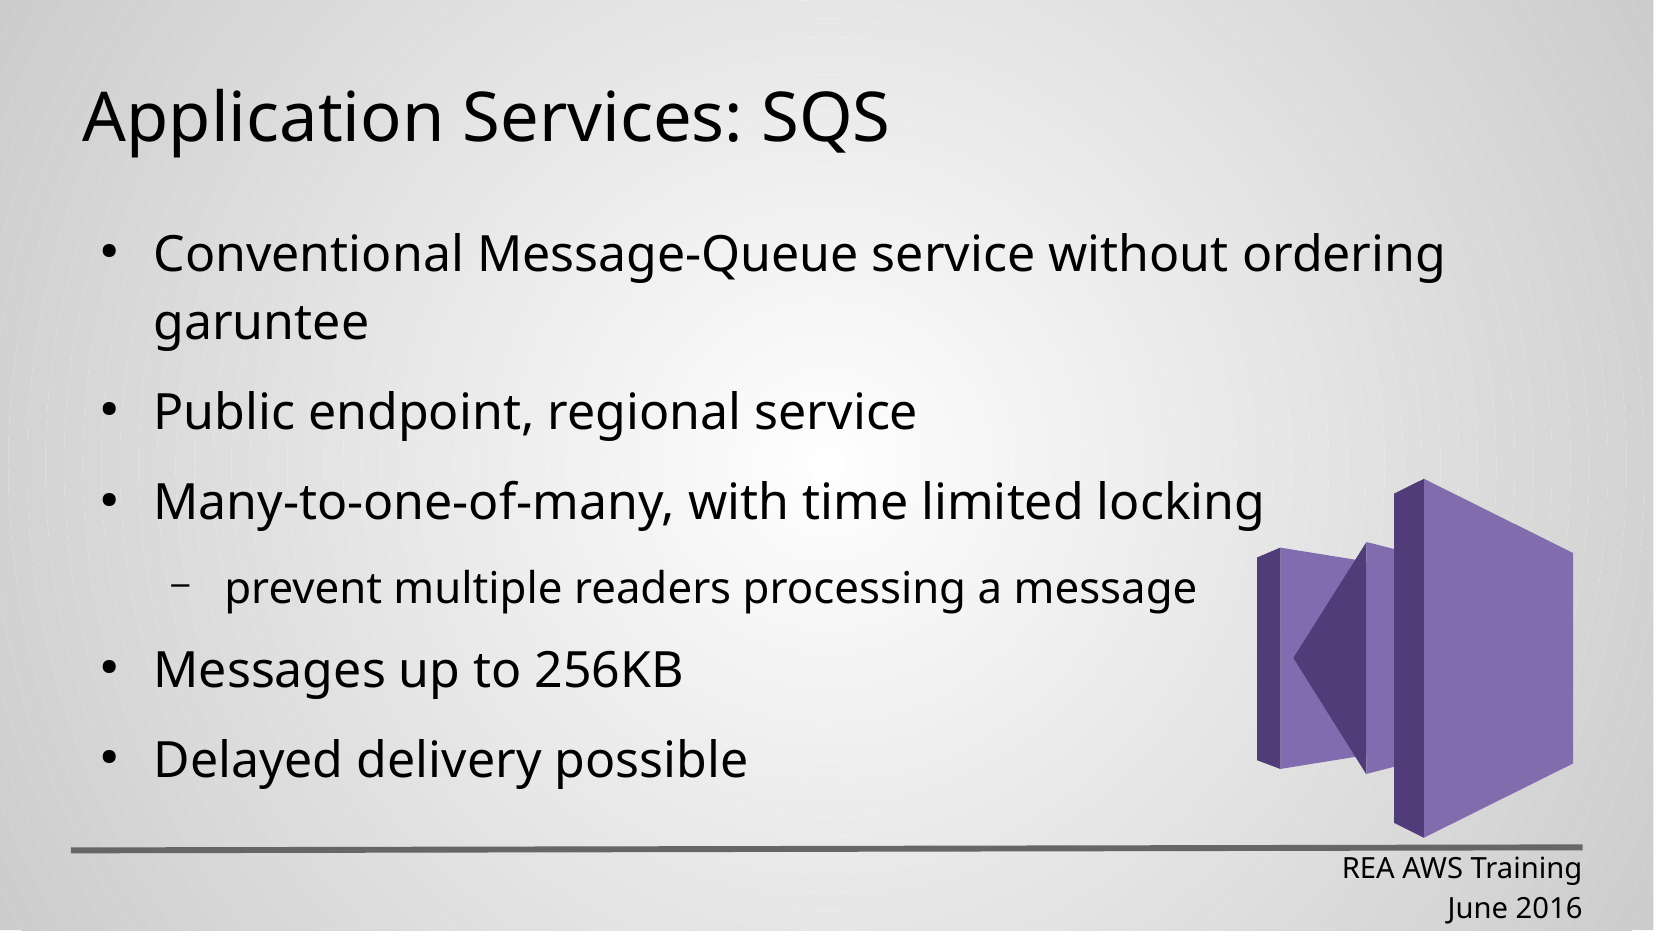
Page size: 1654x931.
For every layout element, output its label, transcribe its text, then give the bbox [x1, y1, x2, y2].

picture [1251, 477, 1579, 841]
list Conventional Message-Queue service without ordering garuntee Public endpoint, regional service Many-to-one-of-many, with time limited locking prevent multiple readers processing a message Messages up to 256KB Delayed delivery possible [82, 217, 1571, 827]
title Application Services: SQS [82, 37, 1571, 193]
